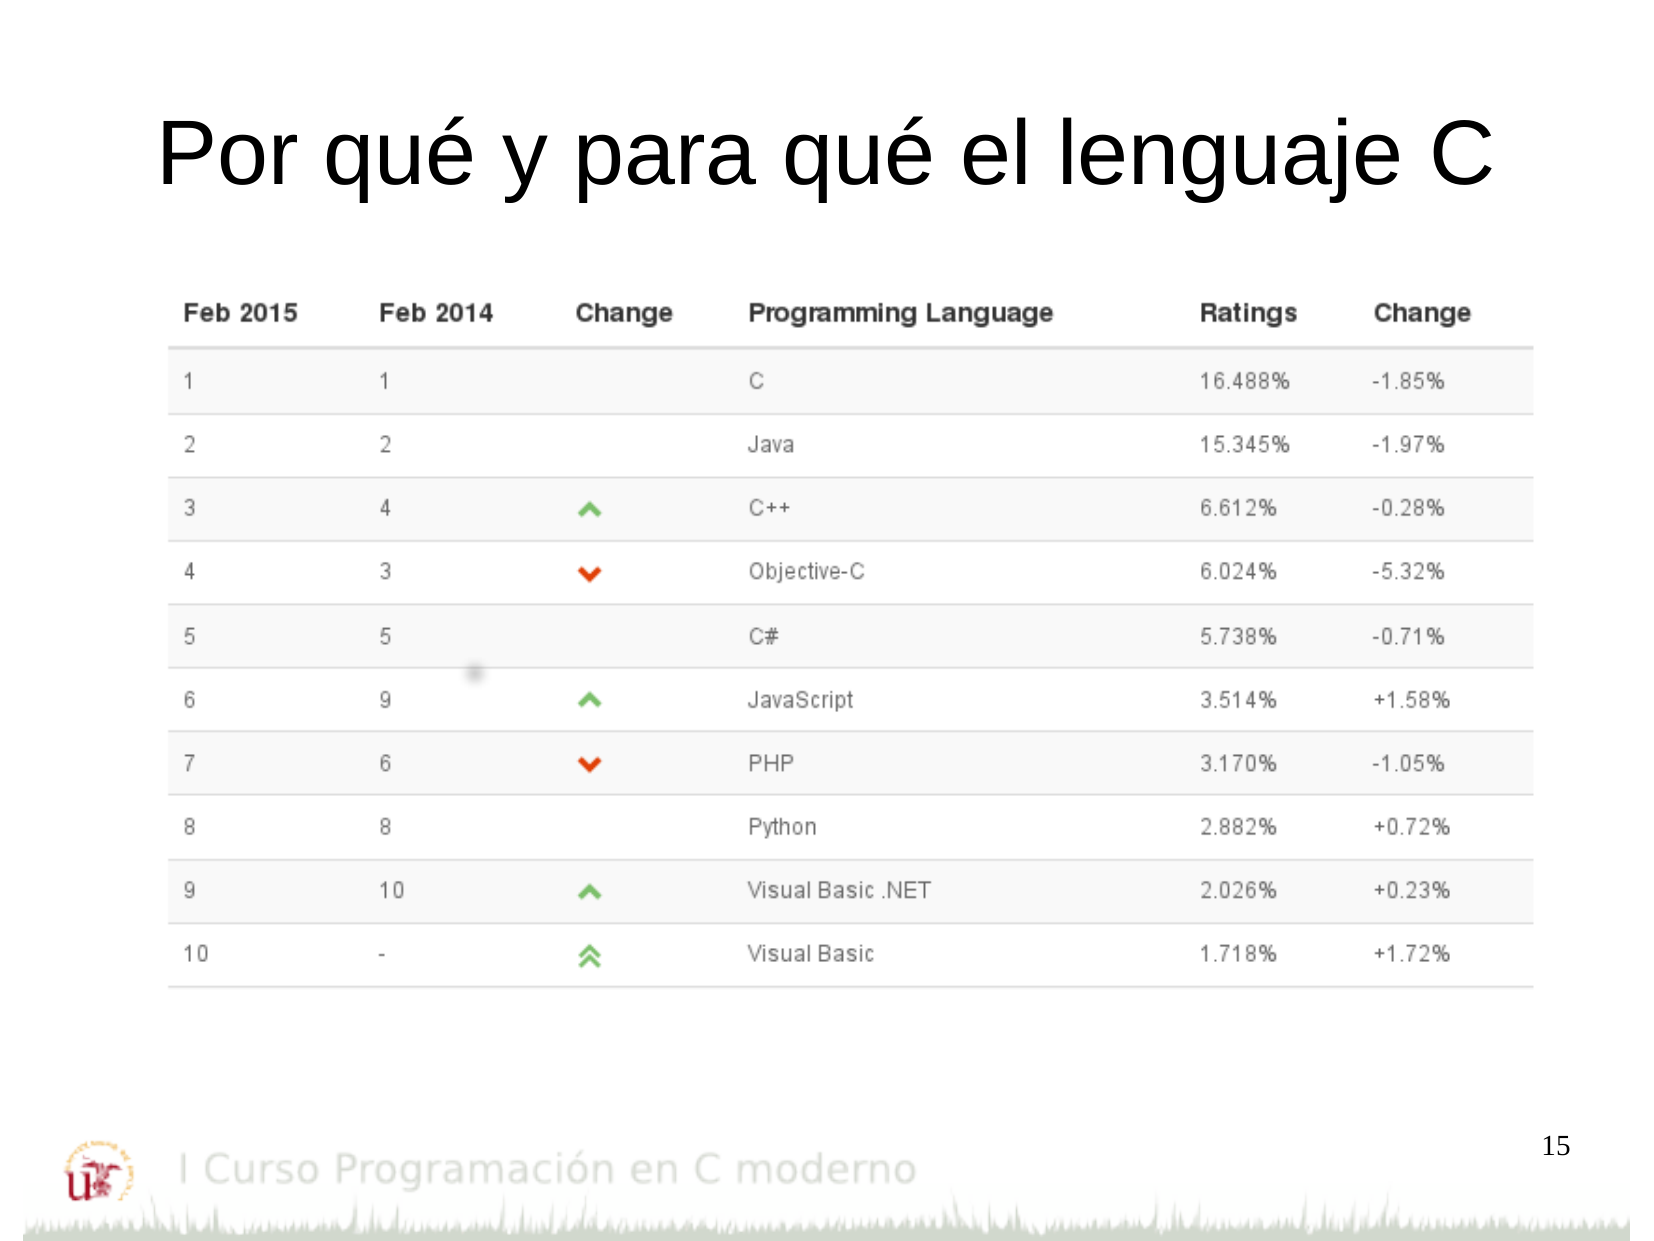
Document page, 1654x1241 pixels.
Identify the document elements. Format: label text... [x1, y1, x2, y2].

picture [163, 283, 1560, 1003]
picture [23, 1136, 1630, 1241]
title Por qué y para qué el lenguaje C [82, 49, 1571, 257]
